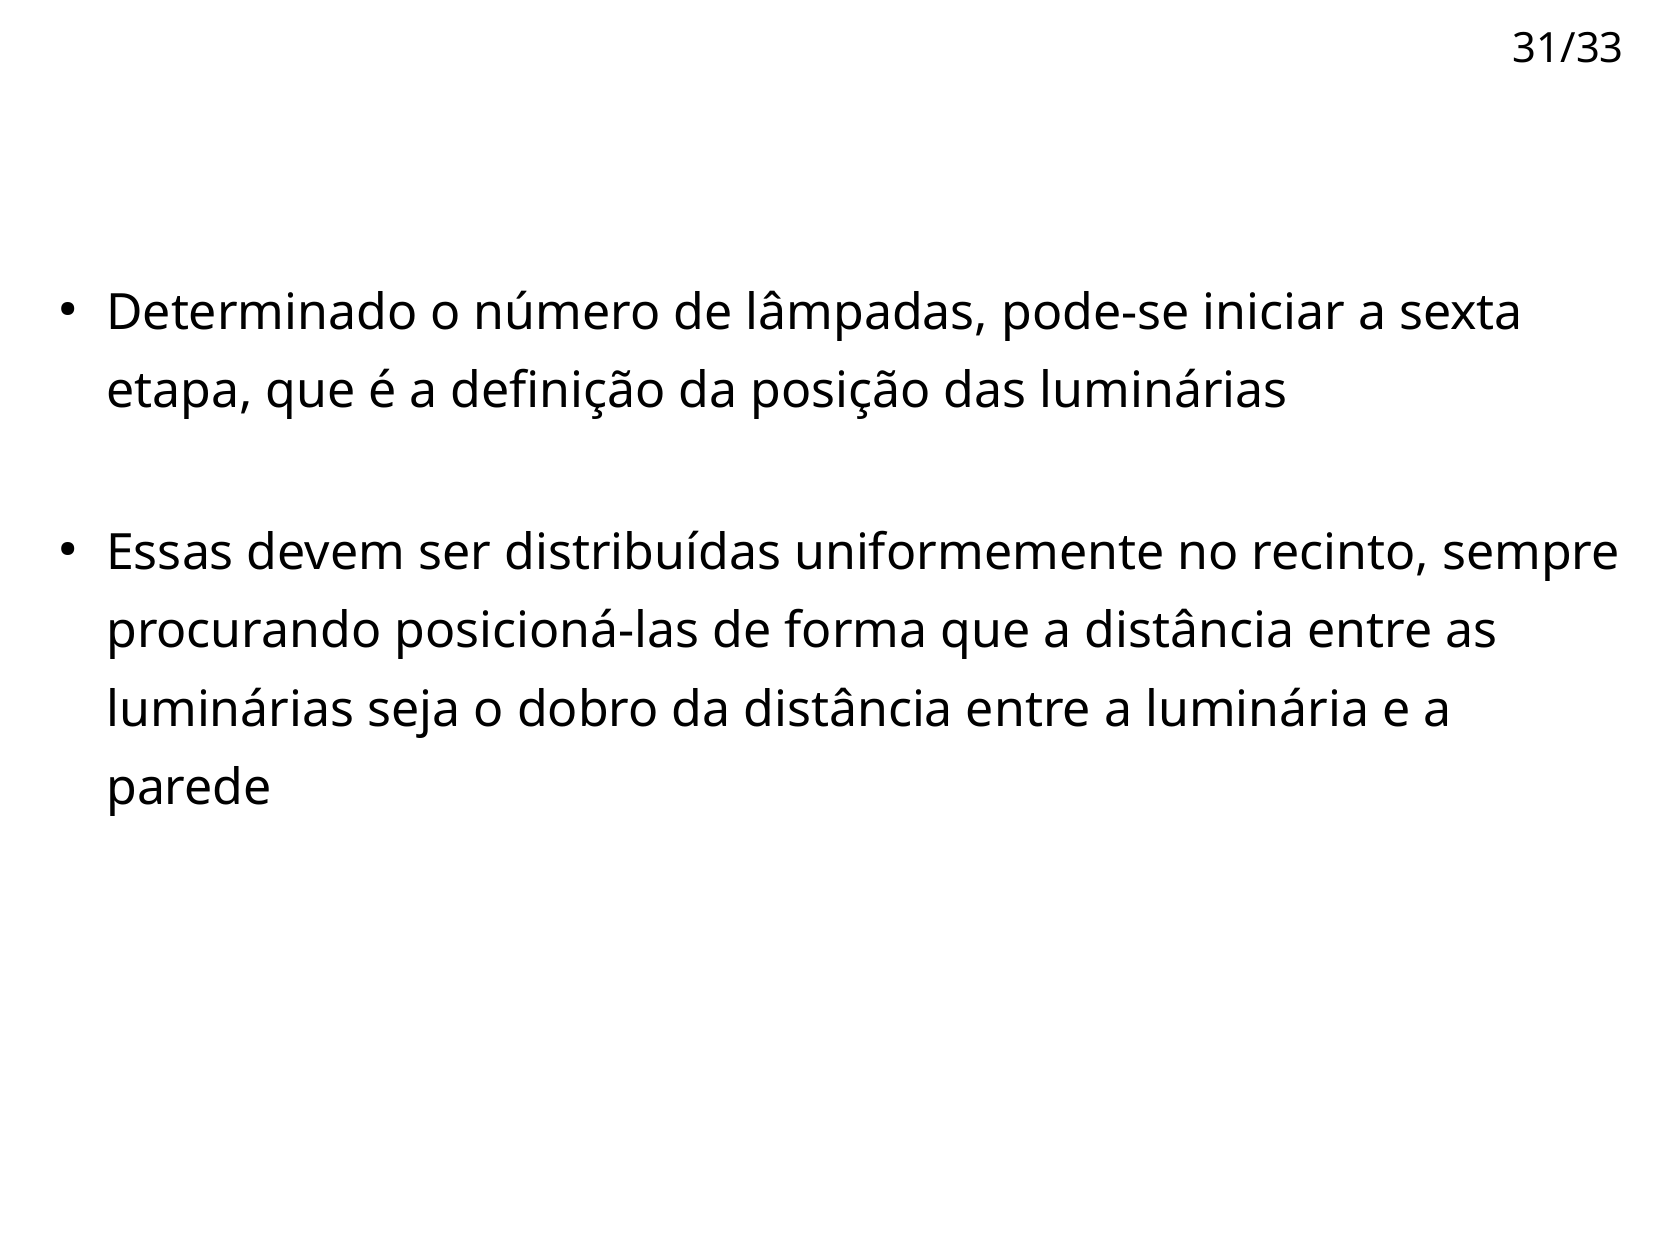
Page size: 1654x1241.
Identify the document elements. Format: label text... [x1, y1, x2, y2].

list Determinado o número de lâmpadas, pode-se iniciar a sexta etapa, que é a definição da posição das luminárias Essas devem ser distribuídas uniformemente no recinto, sempre procurando posicioná-las de forma que a distância entre as luminárias seja o dobro da distância entre a luminária e a parede [59, 265, 1625, 1211]
